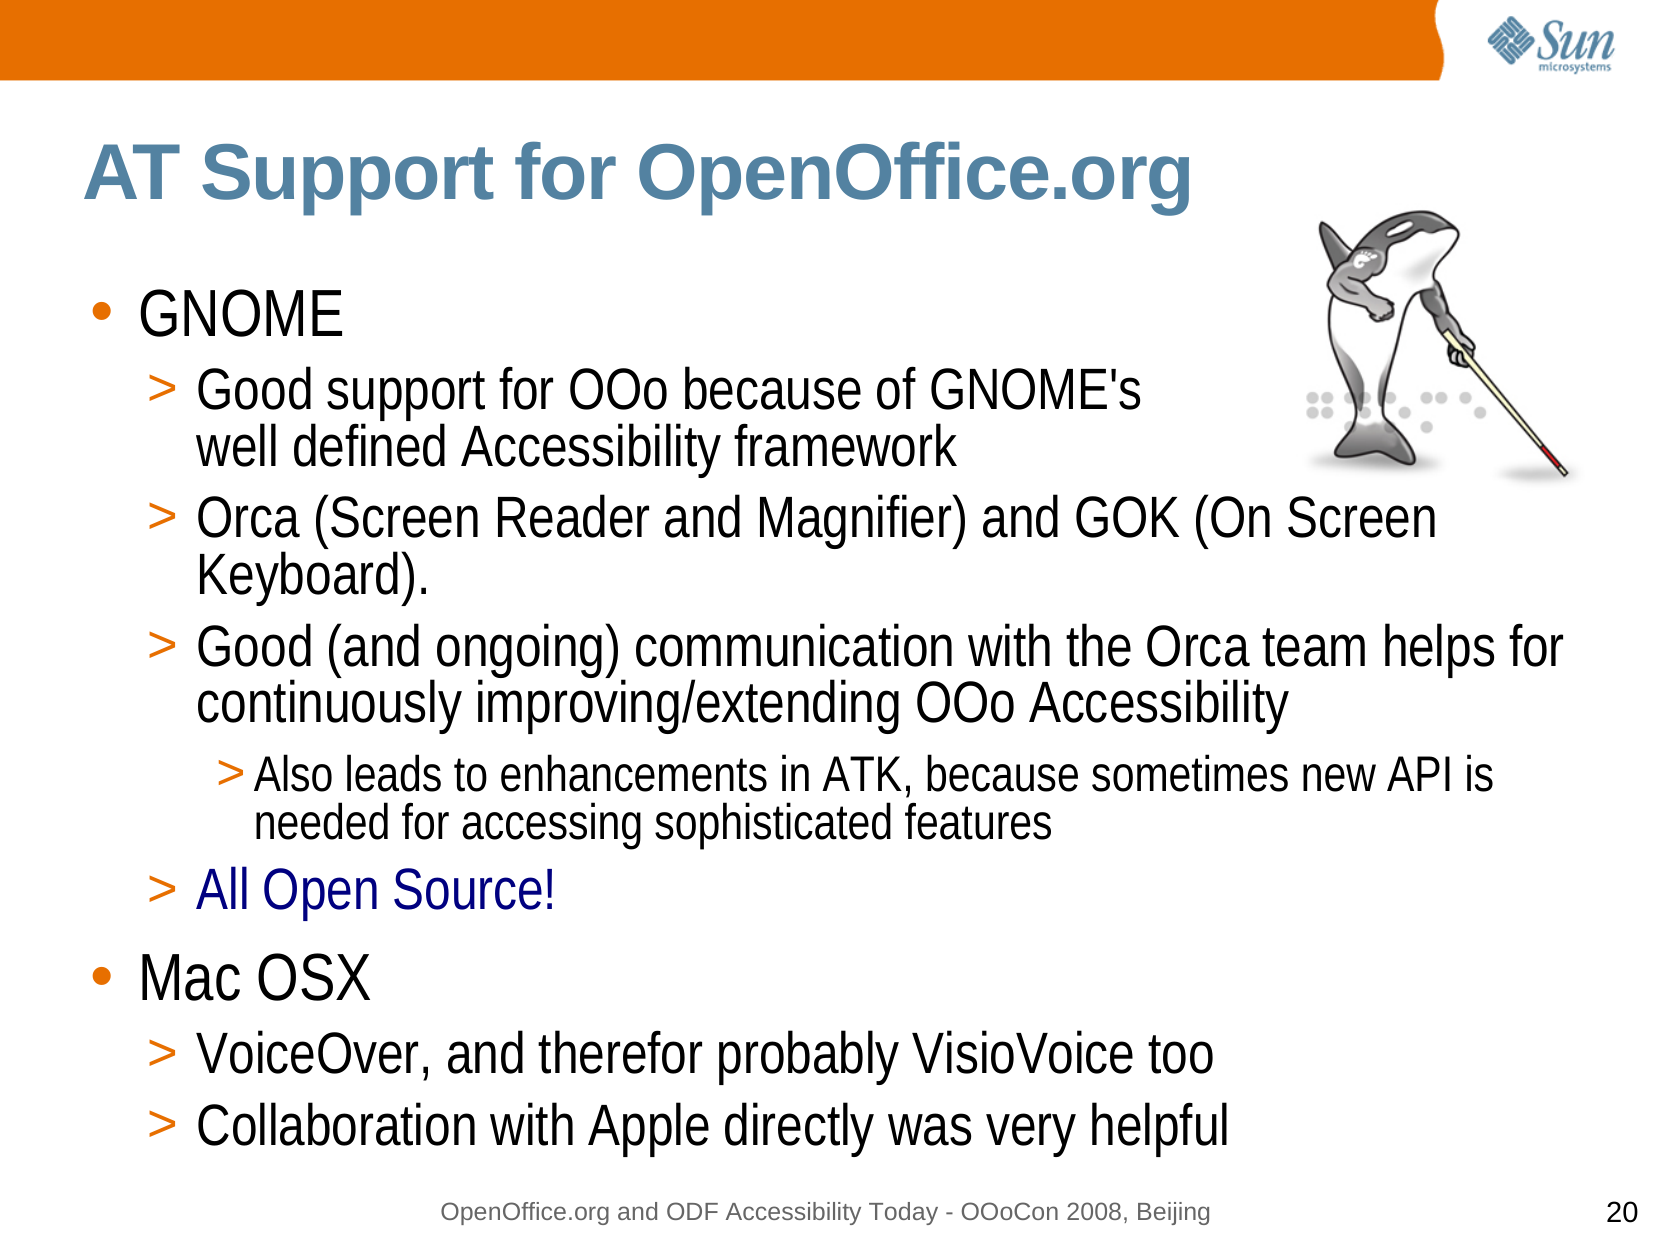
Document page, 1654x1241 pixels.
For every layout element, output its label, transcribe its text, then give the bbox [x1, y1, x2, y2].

list GNOME Good support for OOo because of GNOME's well defined Accessibility framework Orca (Screen Reader and Magnifier) and GOK (On Screen Keyboard). Good (and ongoing) communication with the Orca team helps for continuously improving/extending OOo Accessibility Also leads to enhancements in ATK, because sometimes new API is needed for accessing sophisticated features All Open Source! Mac OSX VoiceOver, and therefor probably VisioVoice too Collaboration with Apple directly was very helpful [70, 283, 1575, 1161]
picture [0, 0, 1654, 83]
picture [1295, 203, 1586, 493]
title AT Support for OpenOffice.org [82, 135, 1585, 251]
